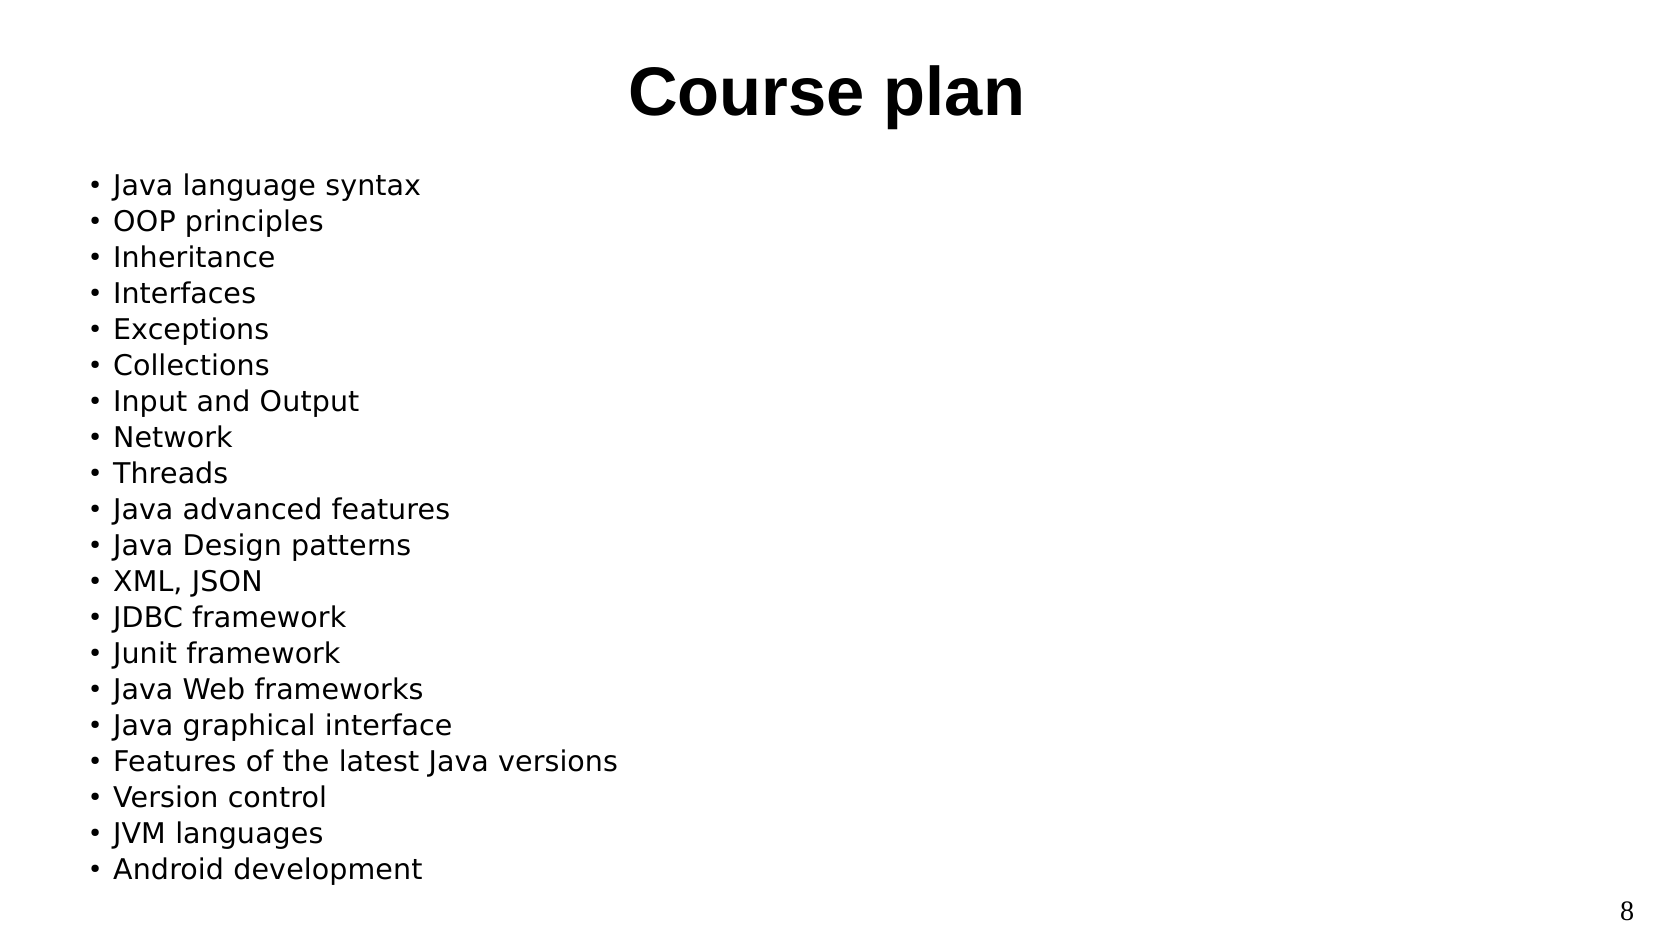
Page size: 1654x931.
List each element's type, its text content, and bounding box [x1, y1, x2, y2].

title Course plan [82, 37, 1571, 147]
list Java language syntax OOP principles Inheritance Interfaces Exceptions Collections Input and Output Network Threads Java advanced features Java Design patterns XML, JSON JDBC framework Junit framework Java Web frameworks Java graphical interface Features of the latest Java versions Version control JVM languages Android development [82, 168, 1538, 889]
